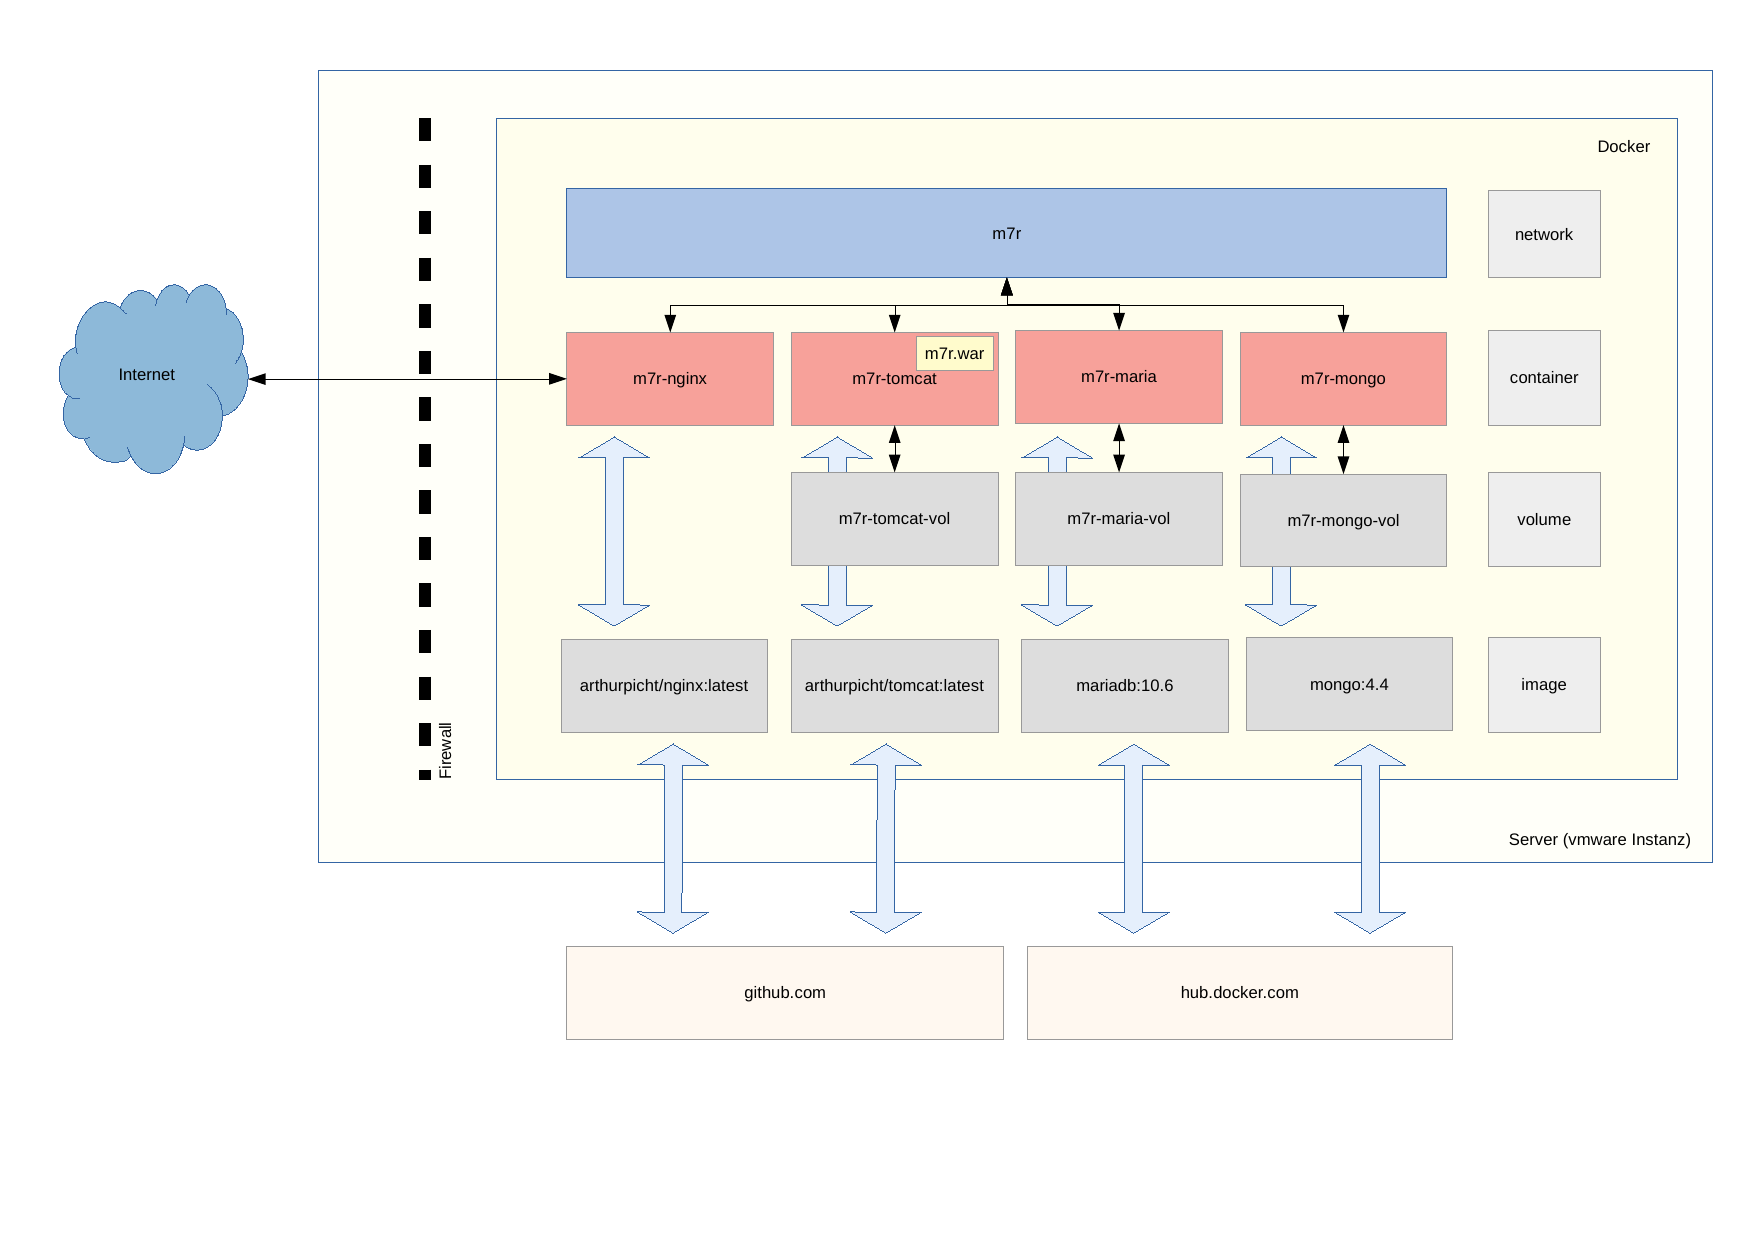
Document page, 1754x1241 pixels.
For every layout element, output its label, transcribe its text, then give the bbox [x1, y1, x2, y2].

text_box Firewall [428, 707, 463, 795]
text_box m7r-maria [1015, 330, 1223, 424]
text_box m7r-tomcat [791, 332, 999, 426]
text_box arthurpicht/nginx:latest [561, 639, 768, 733]
text_box m7r-maria-vol [1015, 472, 1223, 566]
text_box m7r [566, 188, 1447, 278]
text_box network [1488, 190, 1601, 278]
text_box m7r.war [916, 336, 994, 371]
text_box github.com [566, 946, 1004, 1040]
text_box m7r-mongo [1240, 332, 1447, 426]
text_box volume [1488, 472, 1601, 567]
text_box image [1488, 637, 1601, 733]
text_box container [1488, 330, 1601, 426]
text_box Server (vmware Instanz) [1494, 822, 1707, 857]
text_box Docker [1582, 129, 1666, 164]
text_box Internet [59, 284, 249, 474]
text_box m7r-mongo-vol [1240, 474, 1447, 567]
text_box arthurpicht/tomcat:latest [791, 639, 999, 733]
text_box mariadb:10.6 [1021, 639, 1229, 733]
text_box m7r-tomcat-vol [791, 472, 999, 566]
text_box mongo:4.4 [1246, 637, 1453, 731]
text_box hub.docker.com [1027, 946, 1453, 1040]
text_box [318, 70, 1713, 934]
text_box m7r-nginx [566, 332, 774, 426]
